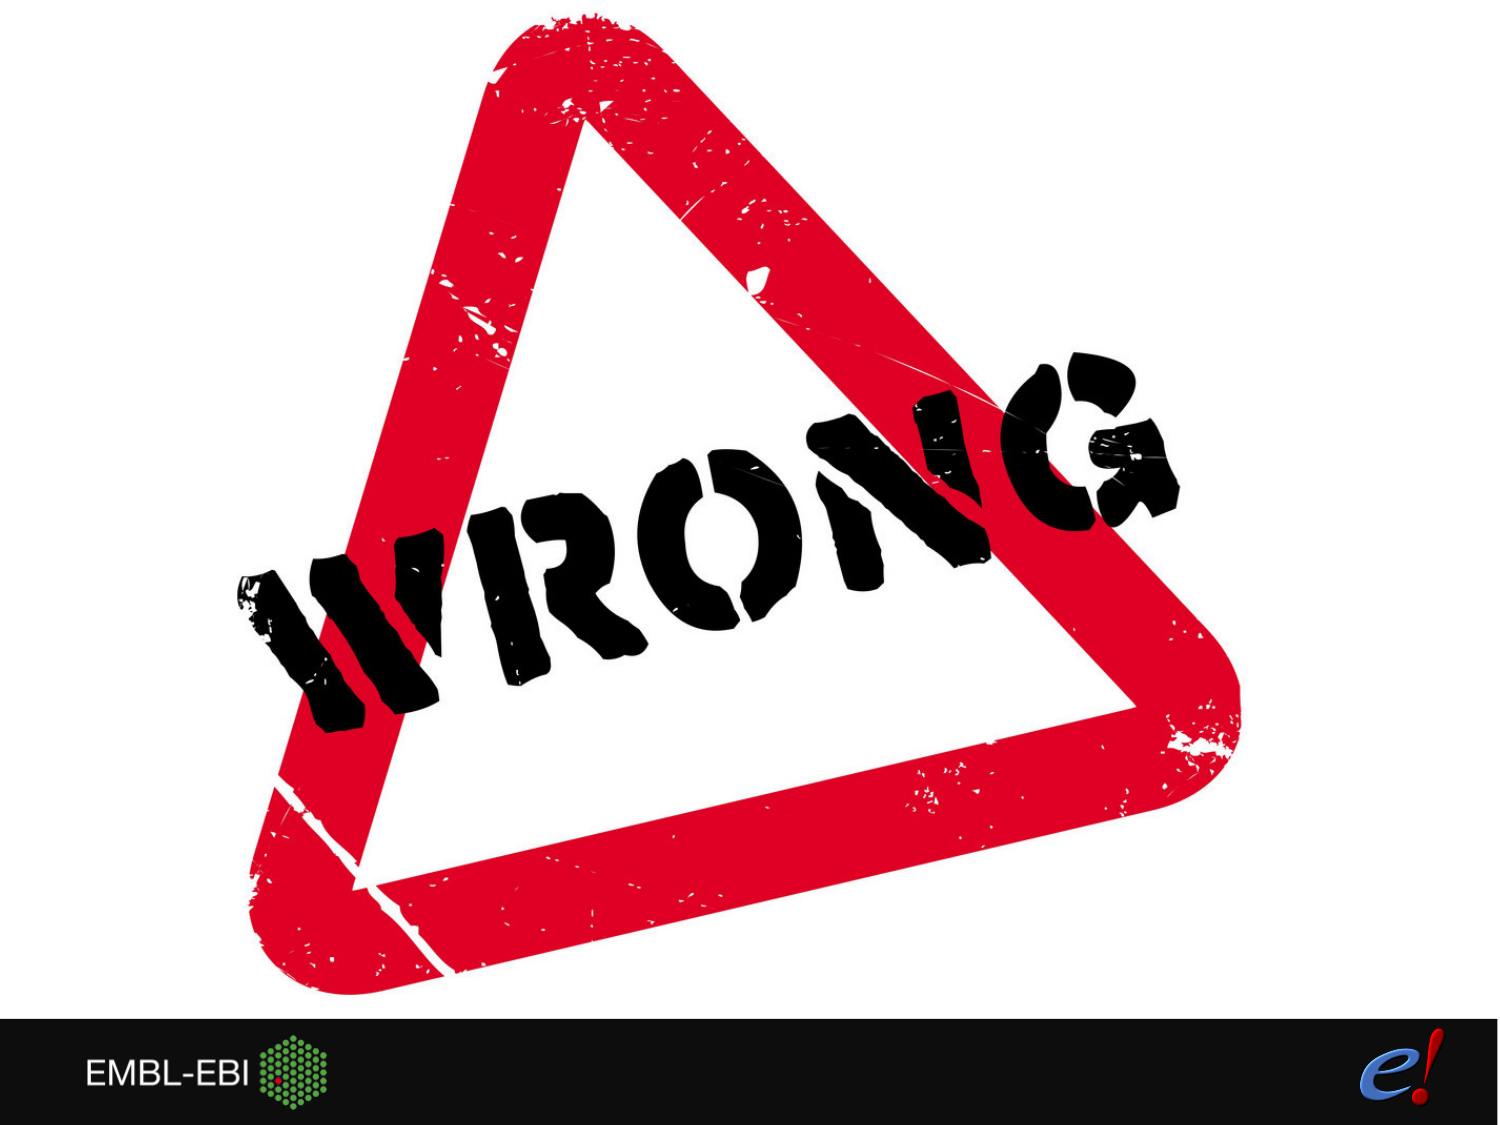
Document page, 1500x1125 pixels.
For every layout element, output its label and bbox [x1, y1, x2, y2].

picture [87, 1035, 327, 1110]
picture [1357, 1026, 1448, 1112]
picture [212, 2, 1247, 1016]
